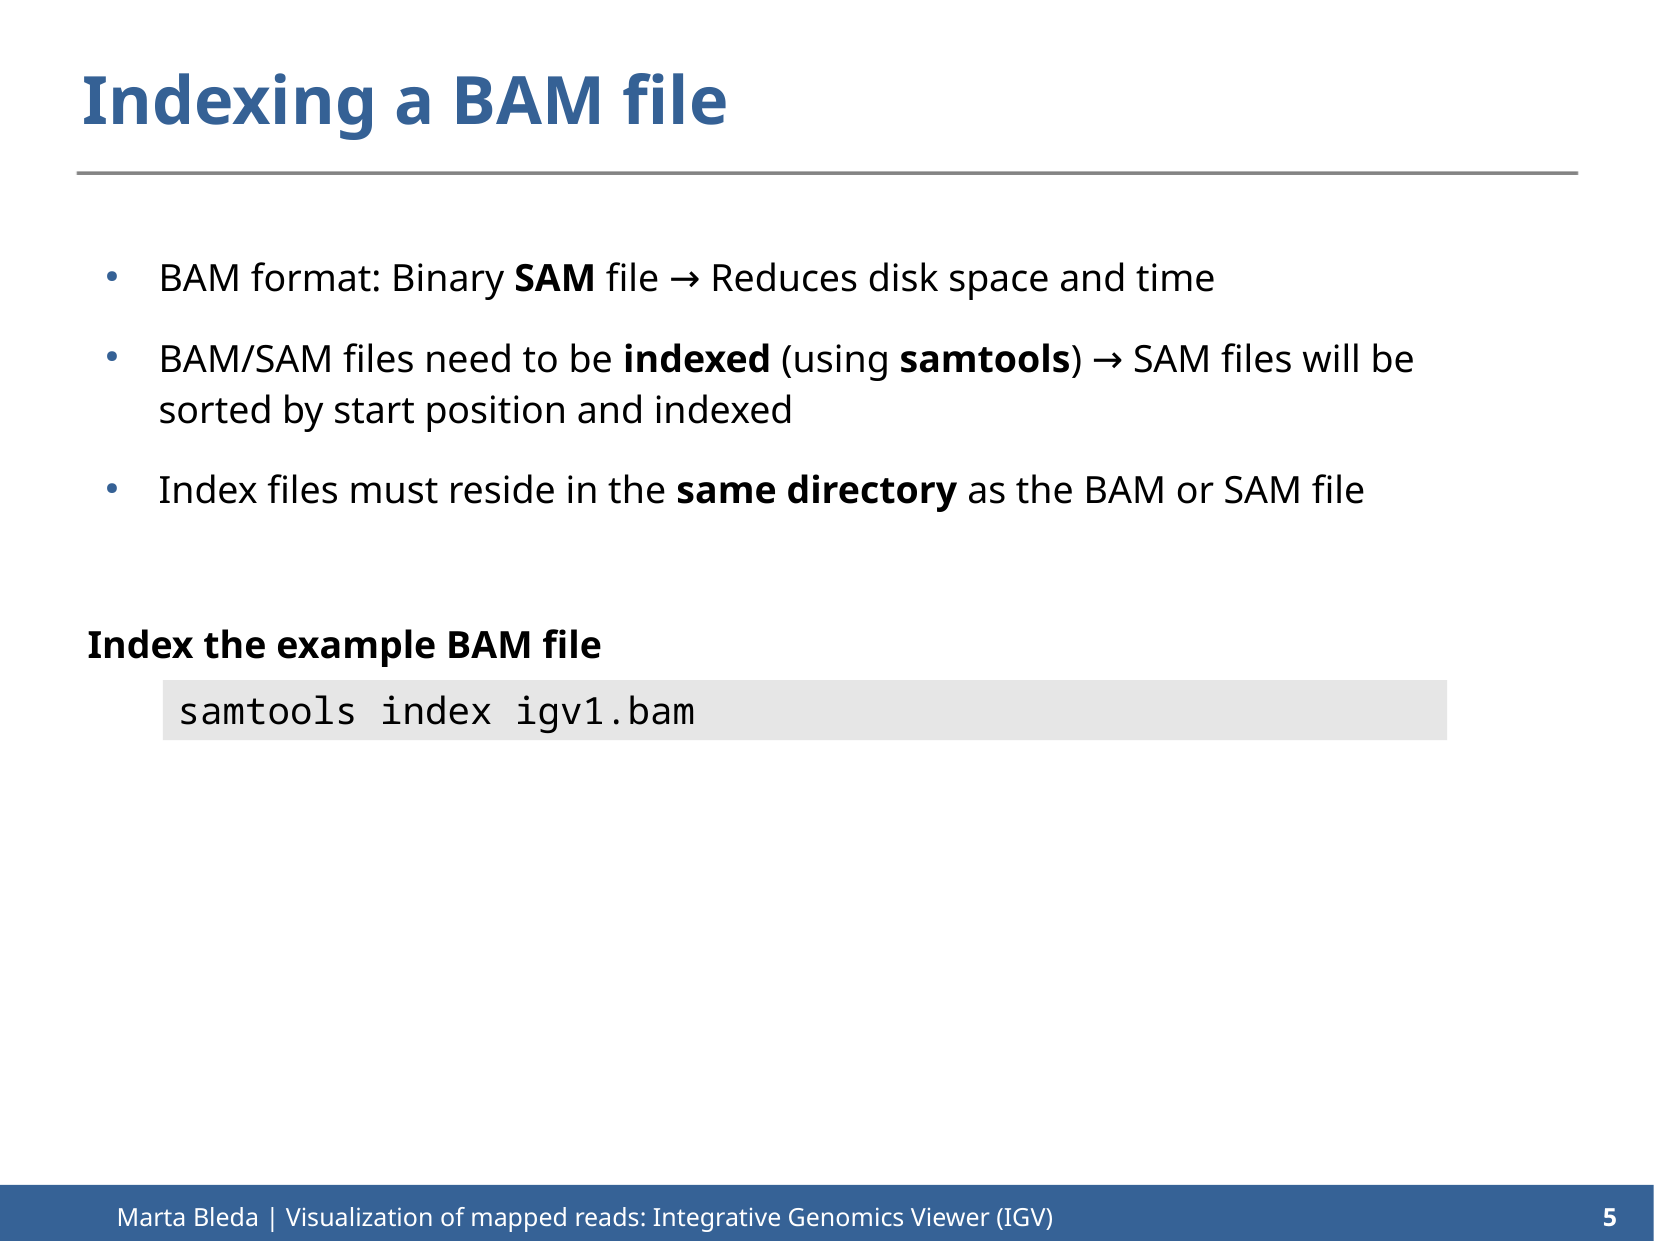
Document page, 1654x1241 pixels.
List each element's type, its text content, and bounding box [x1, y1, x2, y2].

title Indexing a BAM file [82, 49, 1571, 148]
list BAM format: Binary SAM file → Reduces disk space and time BAM/SAM files need to be indexed (using samtools) → SAM files will be sorted by start position and indexed Index files must reside in the same directory as the BAM or SAM file Index the example BAM file [87, 251, 1496, 992]
text_box samtools index igv1.bam [162, 680, 1448, 741]
picture [74, 170, 1580, 175]
